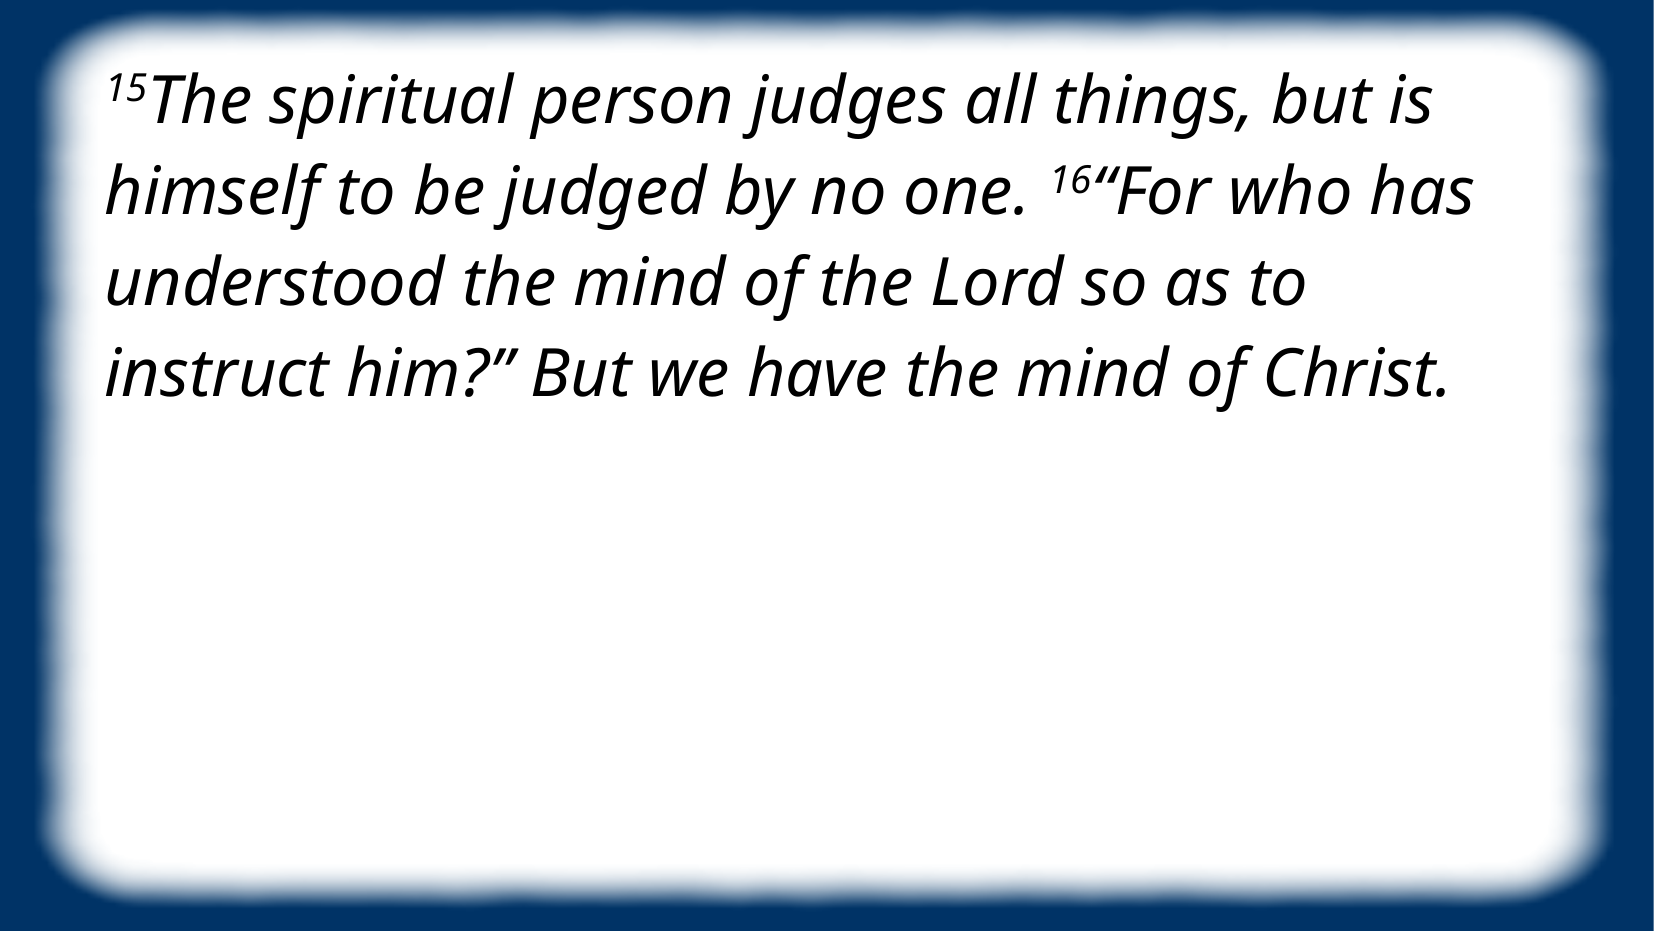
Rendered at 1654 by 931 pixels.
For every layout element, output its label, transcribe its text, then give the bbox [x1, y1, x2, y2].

text_box 15The spiritual person judges all things, but is himself to be judged by no one. 16“For who has understood the mind of the Lord so as to instruct him?” But we have the mind of Christ. [90, 45, 1561, 415]
picture [0, 0, 1654, 931]
